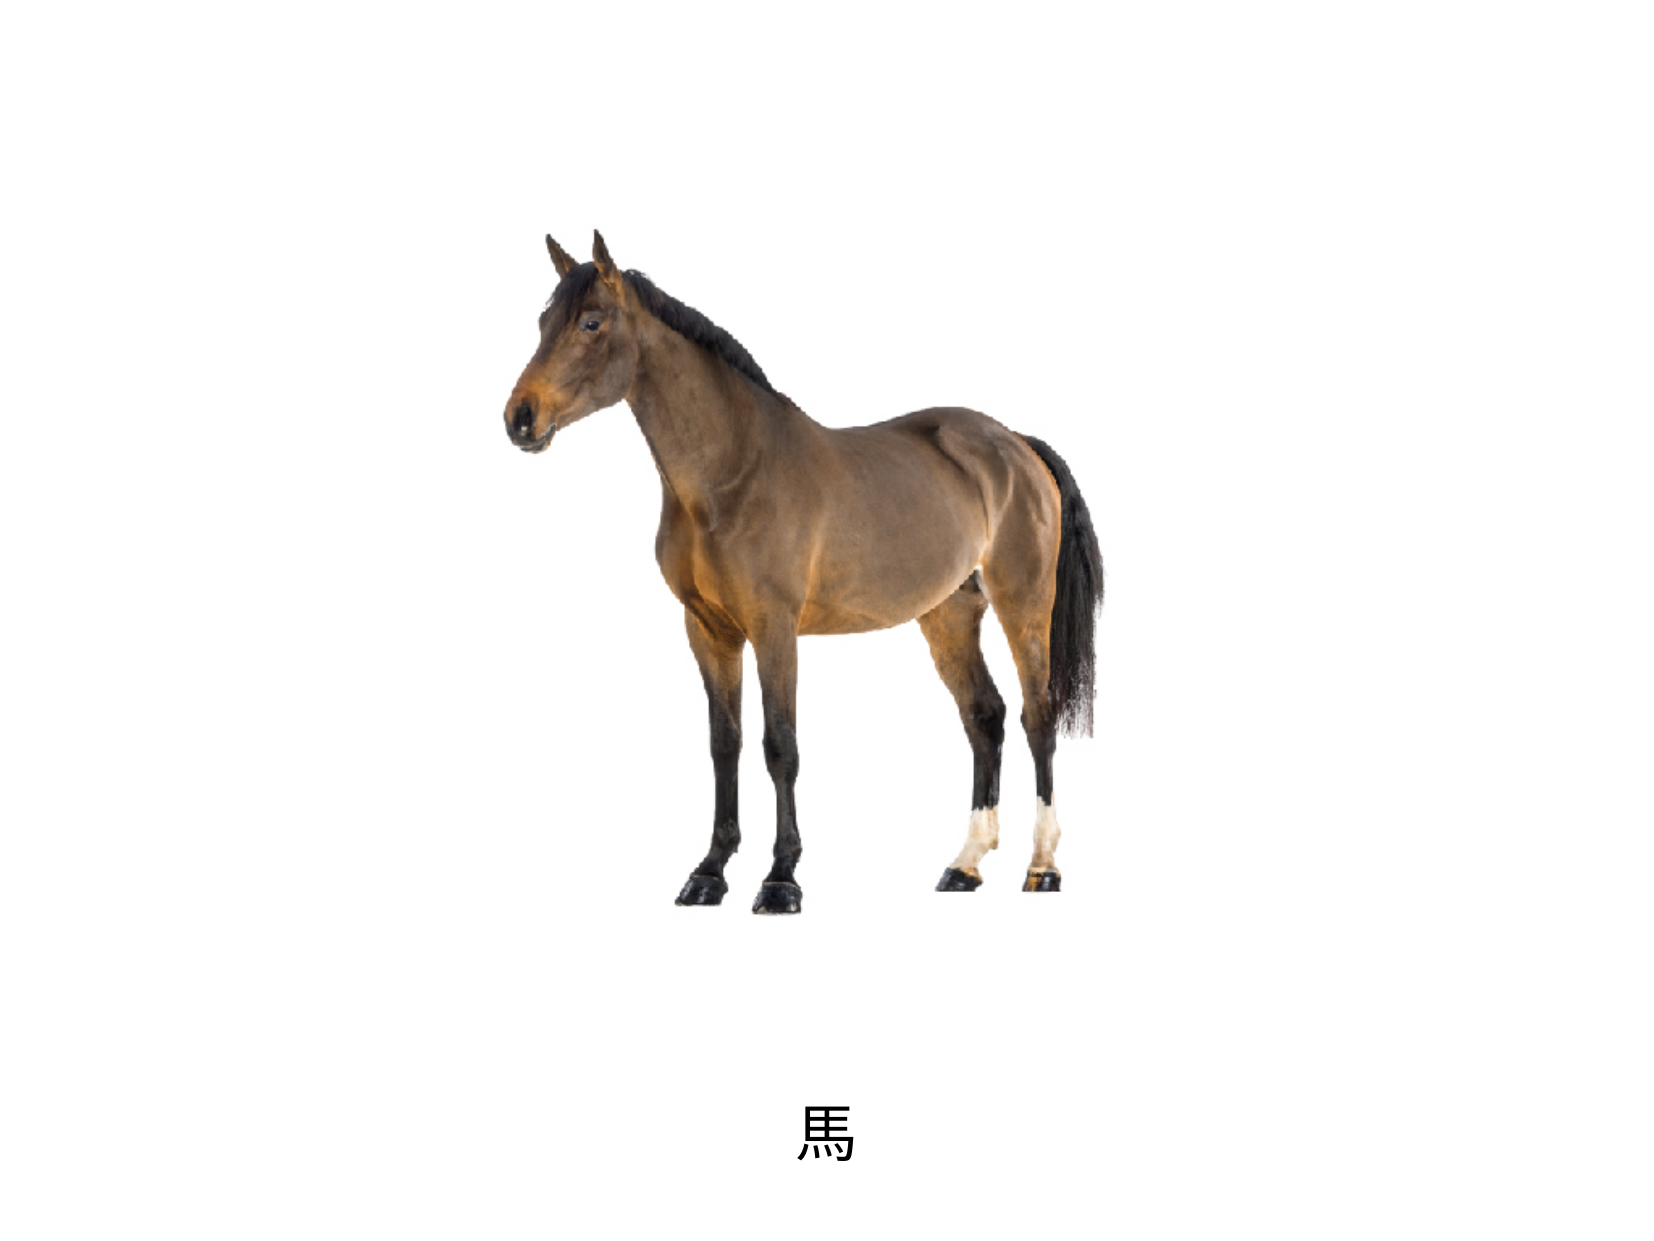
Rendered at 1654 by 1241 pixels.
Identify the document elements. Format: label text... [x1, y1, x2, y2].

picture [0, 0, 1654, 1241]
title 馬 [82, 1025, 1571, 1233]
